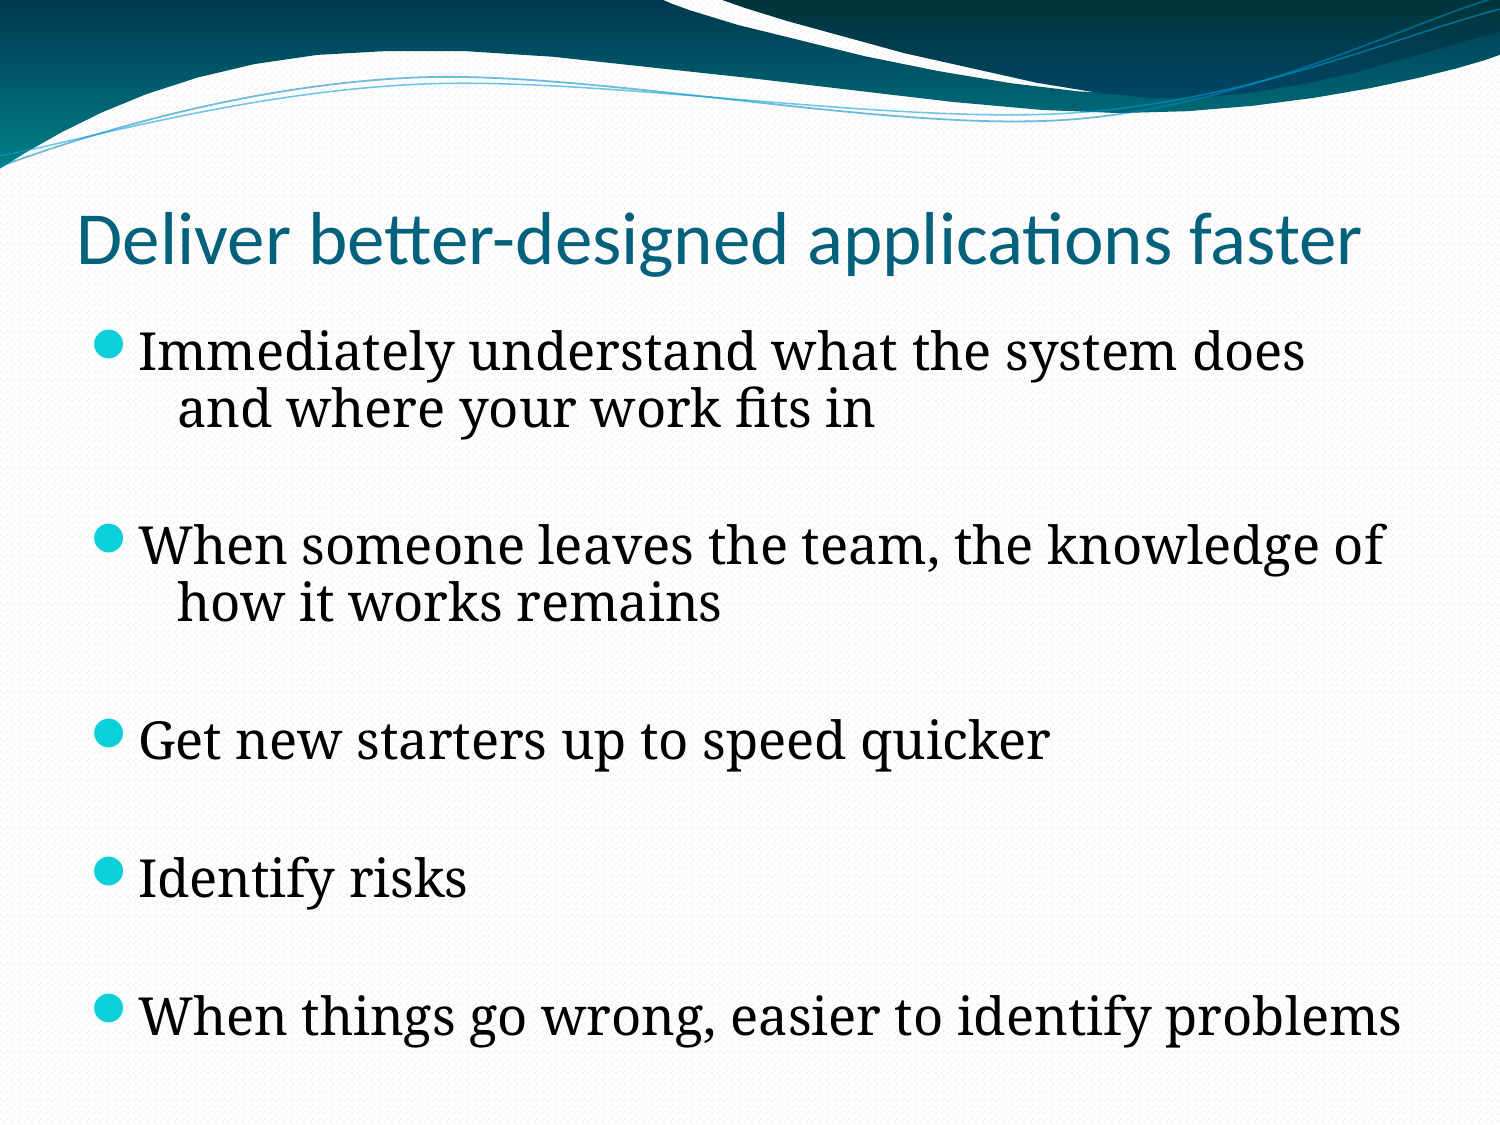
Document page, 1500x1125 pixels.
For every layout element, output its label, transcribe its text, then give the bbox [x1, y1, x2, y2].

list Immediately understand what the system does and where your work fits in When someone leaves the team, the knowledge of how it works remains Get new starters up to speed quicker Identify risks When things go wrong, easier to identify problems [75, 317, 1426, 1106]
title Deliver better-designed applications faster [76, 149, 1427, 280]
